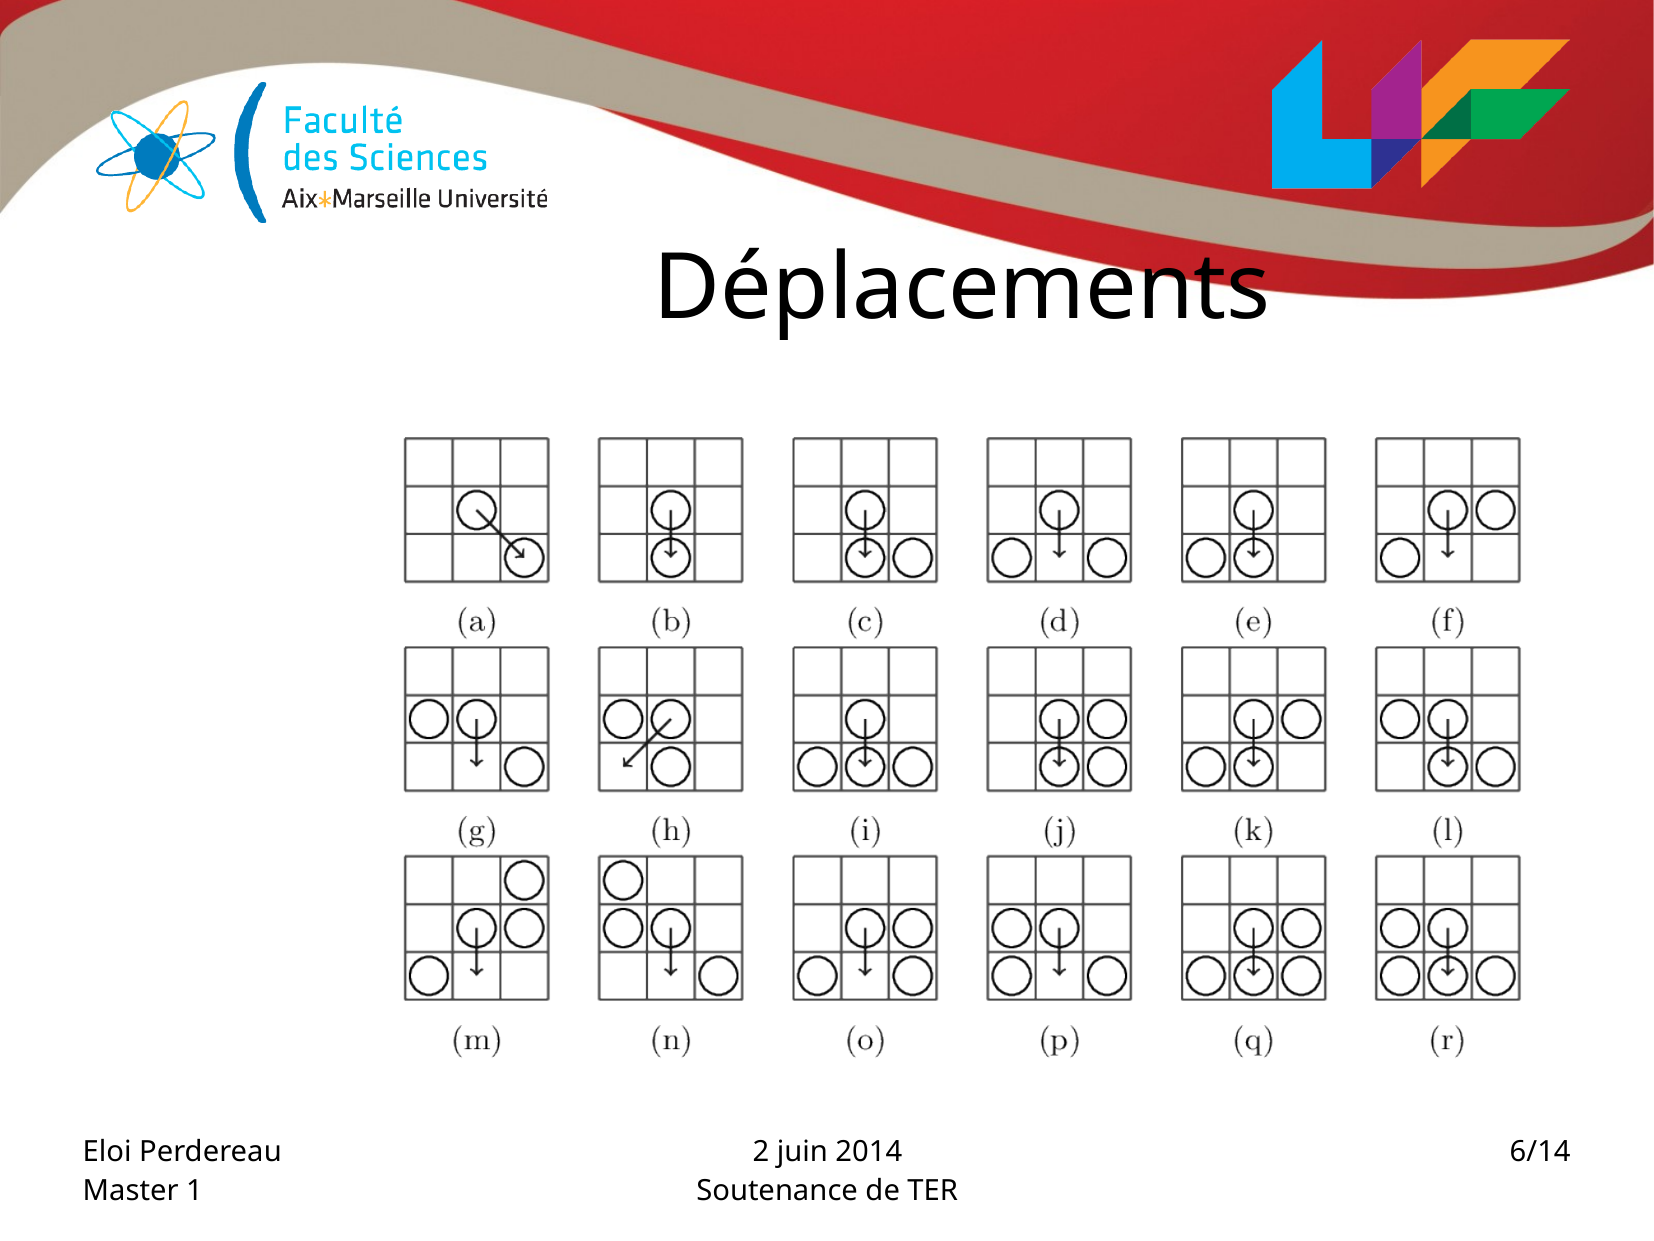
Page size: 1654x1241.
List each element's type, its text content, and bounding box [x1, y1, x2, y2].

title Déplacements [354, 212, 1571, 355]
picture [0, 0, 1654, 1241]
